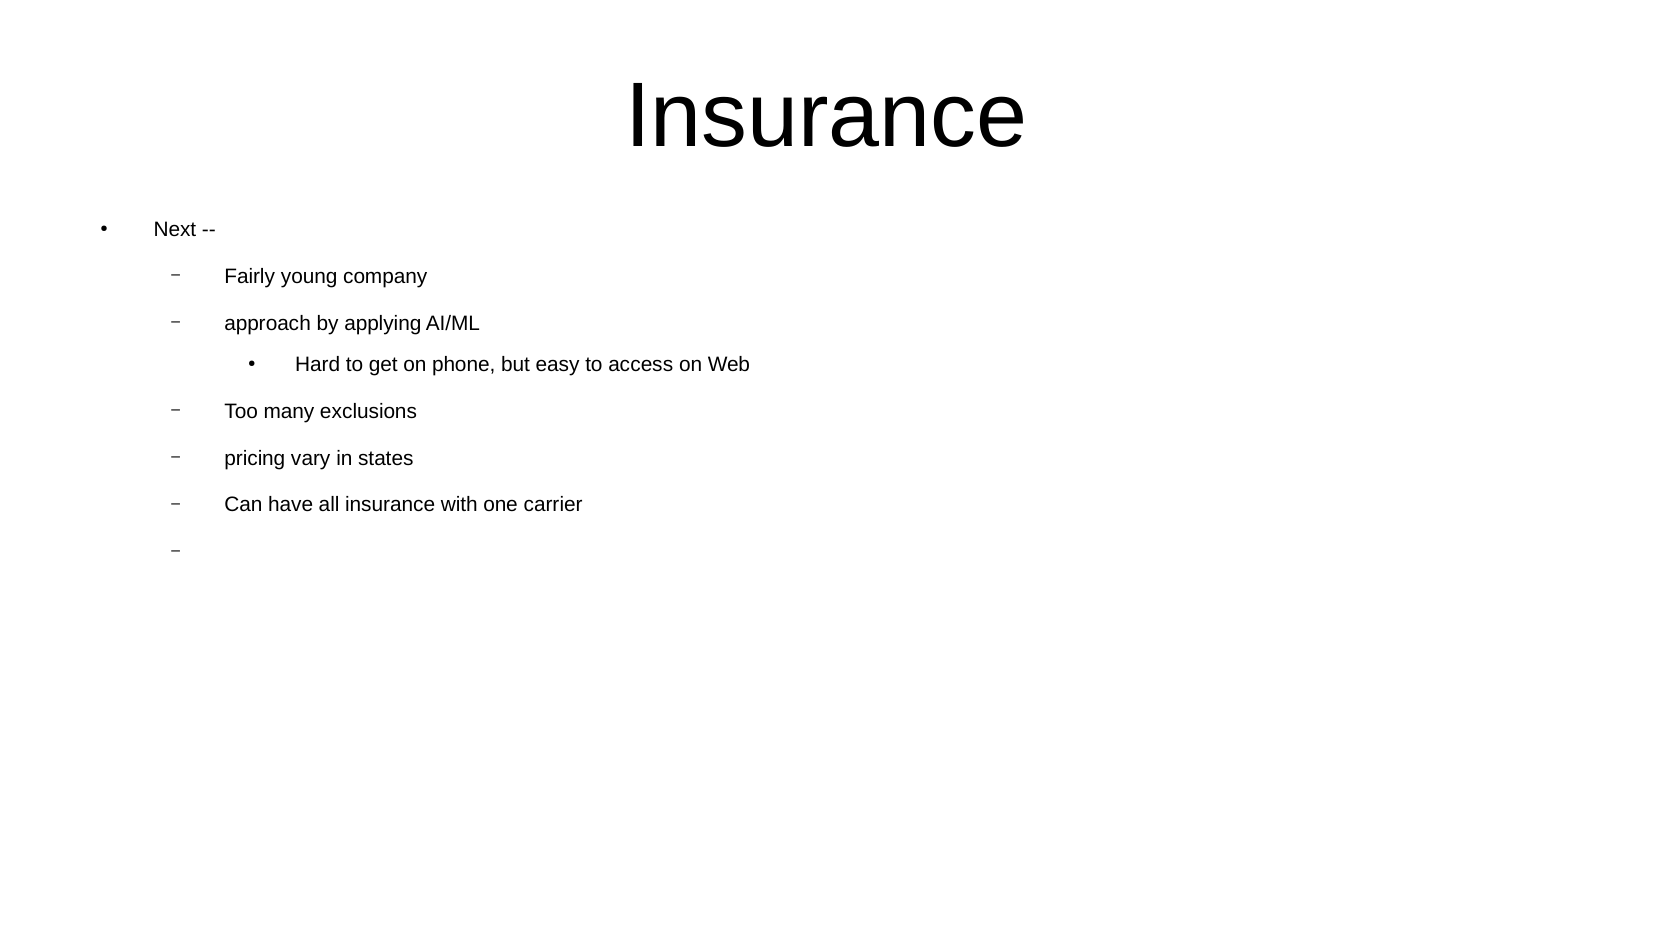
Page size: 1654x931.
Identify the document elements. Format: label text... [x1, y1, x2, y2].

list Next -- Fairly young company approach by applying AI/ML Hard to get on phone, but easy to access on Web Too many exclusions pricing vary in states Can have all insurance with one carrier [82, 217, 1613, 901]
title Insurance [82, 37, 1571, 193]
